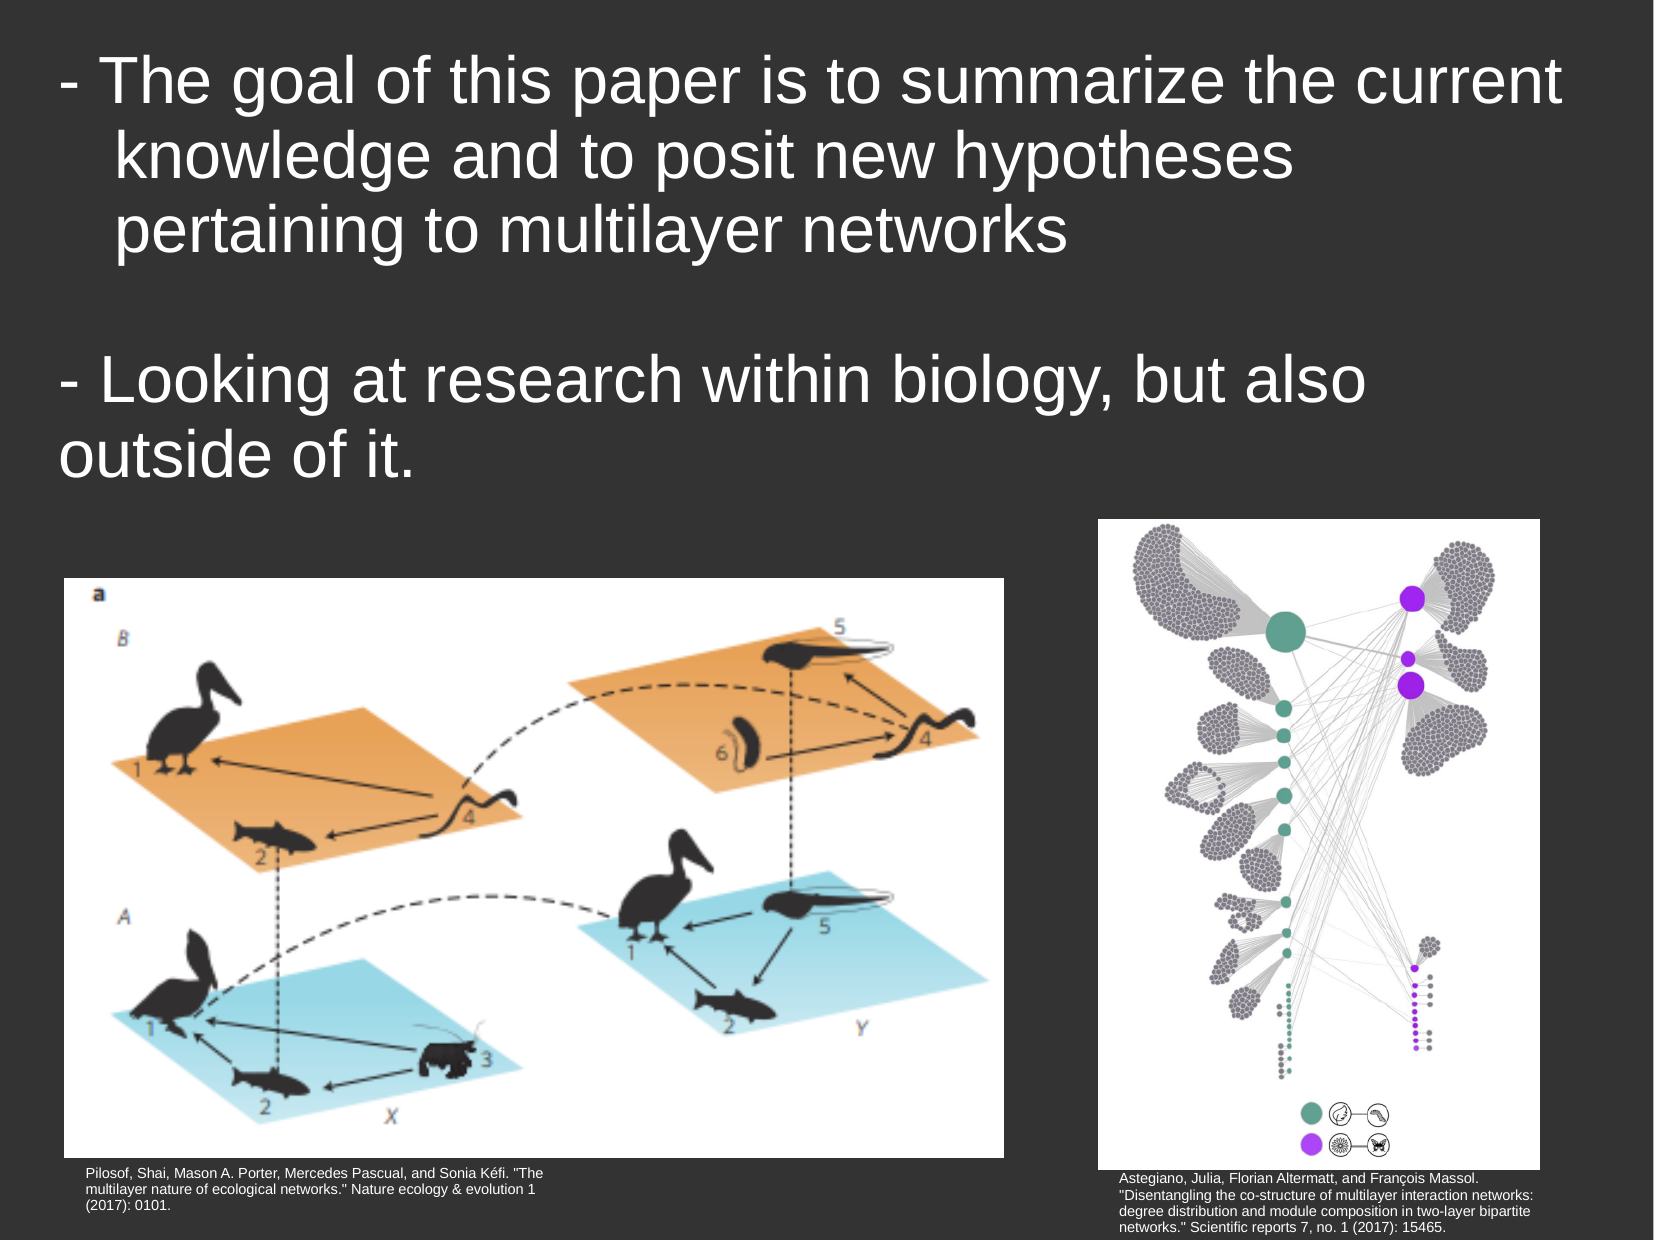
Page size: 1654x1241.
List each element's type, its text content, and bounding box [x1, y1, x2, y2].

subtitle - The goal of this paper is to summarize the current knowledge and to posit new hypotheses pertaining to multilayer networks - Looking at research within biology, but also outside of it. [59, 42, 1571, 567]
text_box Astegiano, Julia, Florian Altermatt, and François Massol. "Disentangling the co-structure of multilayer interaction networks: degree distribution and module composition in two-layer bipartite networks." Scientific reports 7, no. 1 (2017): 15465. [1104, 1163, 1554, 1241]
picture [1098, 519, 1540, 1170]
picture [64, 578, 1004, 1158]
text_box Pilosof, Shai, Mason A. Porter, Mercedes Pascual, and Sonia Kéfi. "The multilayer nature of ecological networks." Nature ecology & evolution 1 (2017): 0101. [70, 1157, 579, 1238]
